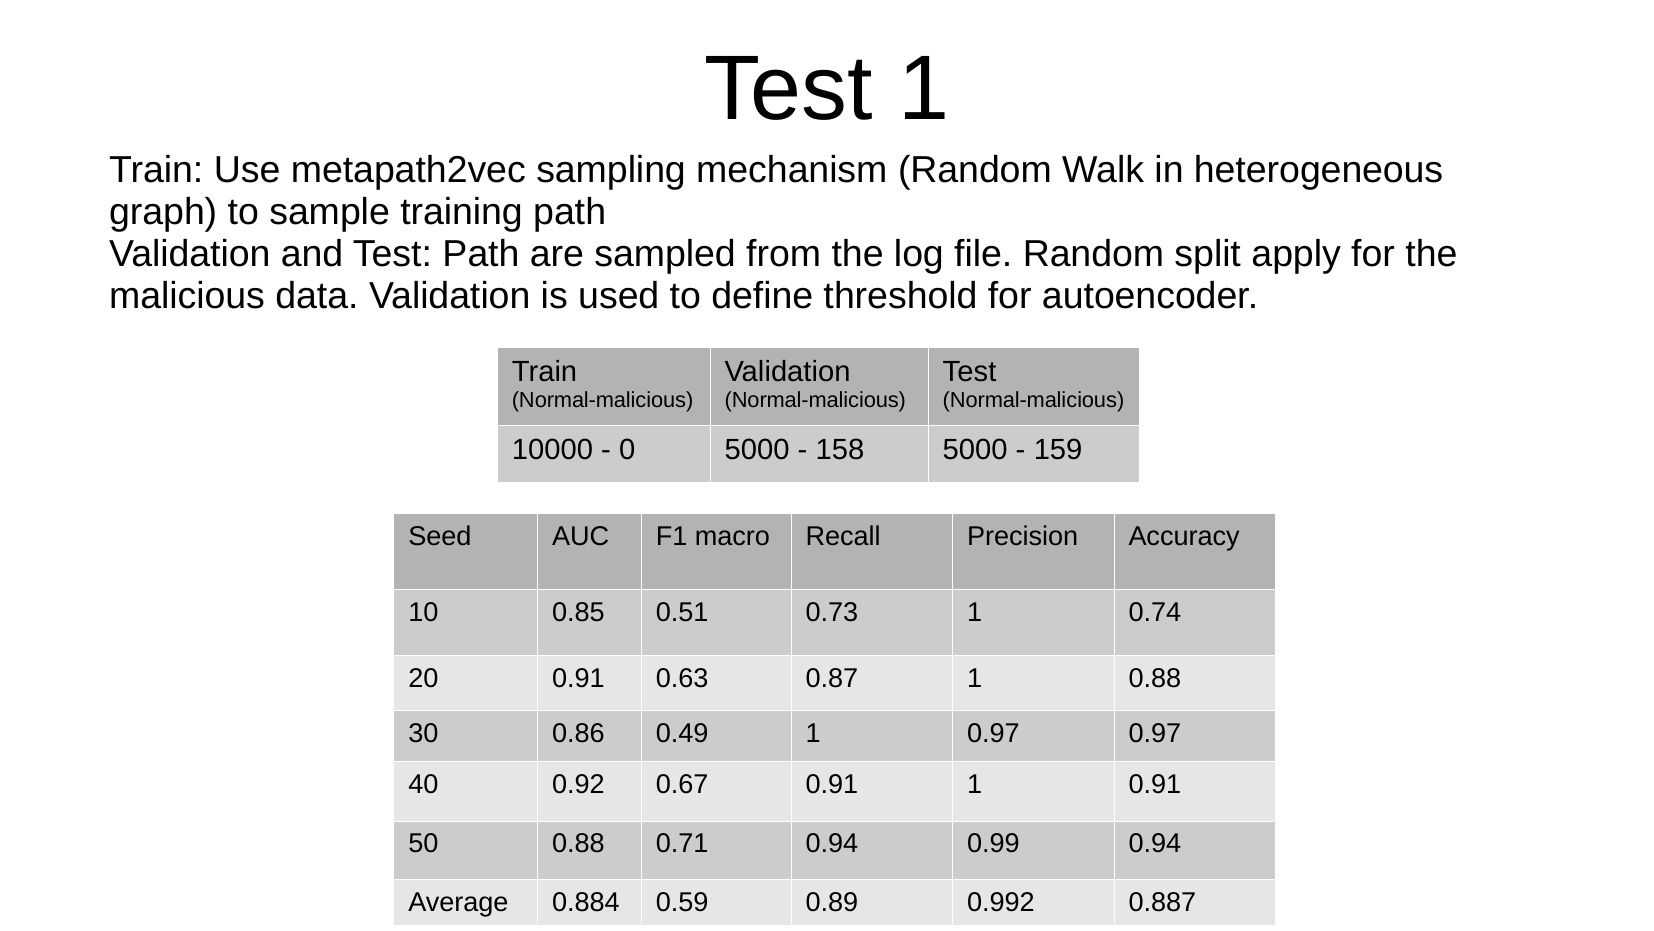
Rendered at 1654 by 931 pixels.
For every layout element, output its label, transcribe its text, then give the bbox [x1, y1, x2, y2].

table_cell 0.63 [642, 656, 791, 710]
table_header Accuracy [1115, 514, 1275, 589]
table_header Precision [953, 514, 1114, 589]
table_cell 5000 - 159 [929, 426, 1139, 482]
table_header Train (Normal-malicious) [498, 367, 710, 425]
table_header Test (Normal-malicious) [929, 367, 1139, 425]
table_cell 0.74 [1115, 590, 1275, 655]
table_cell 0.87 [792, 656, 952, 710]
table_cell Average [394, 880, 537, 925]
table_cell 1 [953, 656, 1114, 710]
table_cell 0.88 [1115, 656, 1275, 710]
table_cell 0.49 [642, 711, 791, 761]
table_cell 5000 - 158 [711, 426, 928, 482]
table_cell 0.94 [1115, 822, 1275, 879]
table_cell 0.887 [1115, 880, 1275, 925]
table_cell 50 [394, 822, 537, 879]
table_header AUC [538, 514, 641, 589]
table_cell 0.92 [538, 762, 641, 821]
table_cell 20 [394, 656, 537, 710]
table_header Validation (Normal-malicious) [711, 367, 928, 425]
table_cell 0.91 [538, 656, 641, 710]
table_cell 0.884 [538, 880, 641, 925]
table_cell 0.97 [953, 711, 1114, 761]
table_cell 0.94 [792, 822, 952, 879]
table_cell 0.86 [538, 711, 641, 761]
text_box Train: Use metapath2vec sampling mechanism (Random Walk in heterogeneous graph) to sample training path Validation and Test: Path are sampled from the log file. Random split apply for the malicious data. Validation is used to define threshold for autoencoder. [94, 141, 1560, 367]
table_cell 1 [792, 711, 952, 761]
table_cell 0.91 [792, 762, 952, 821]
table_cell 0.91 [1115, 762, 1275, 821]
table_cell 0.992 [953, 880, 1114, 925]
table_cell 0.73 [792, 590, 952, 655]
table_cell 0.88 [538, 822, 641, 879]
table_cell 0.99 [953, 822, 1114, 879]
table_cell 0.51 [642, 590, 791, 655]
table_cell 40 [394, 762, 537, 821]
table_header Seed [394, 514, 537, 589]
table_cell 1 [953, 590, 1114, 655]
table_cell 0.59 [642, 880, 791, 925]
table_cell 0.71 [642, 822, 791, 879]
table_cell 0.85 [538, 590, 641, 655]
table_cell 0.67 [642, 762, 791, 821]
table_cell 1 [953, 762, 1114, 821]
table_cell 30 [394, 711, 537, 761]
title Test 1 [82, 10, 1571, 166]
table_cell 0.89 [792, 880, 952, 925]
table_cell 10000 - 0 [498, 426, 710, 482]
table_header Recall [792, 514, 952, 589]
table_cell 10 [394, 590, 537, 655]
table_cell 0.97 [1115, 711, 1275, 761]
table_header F1 macro [642, 514, 791, 589]
